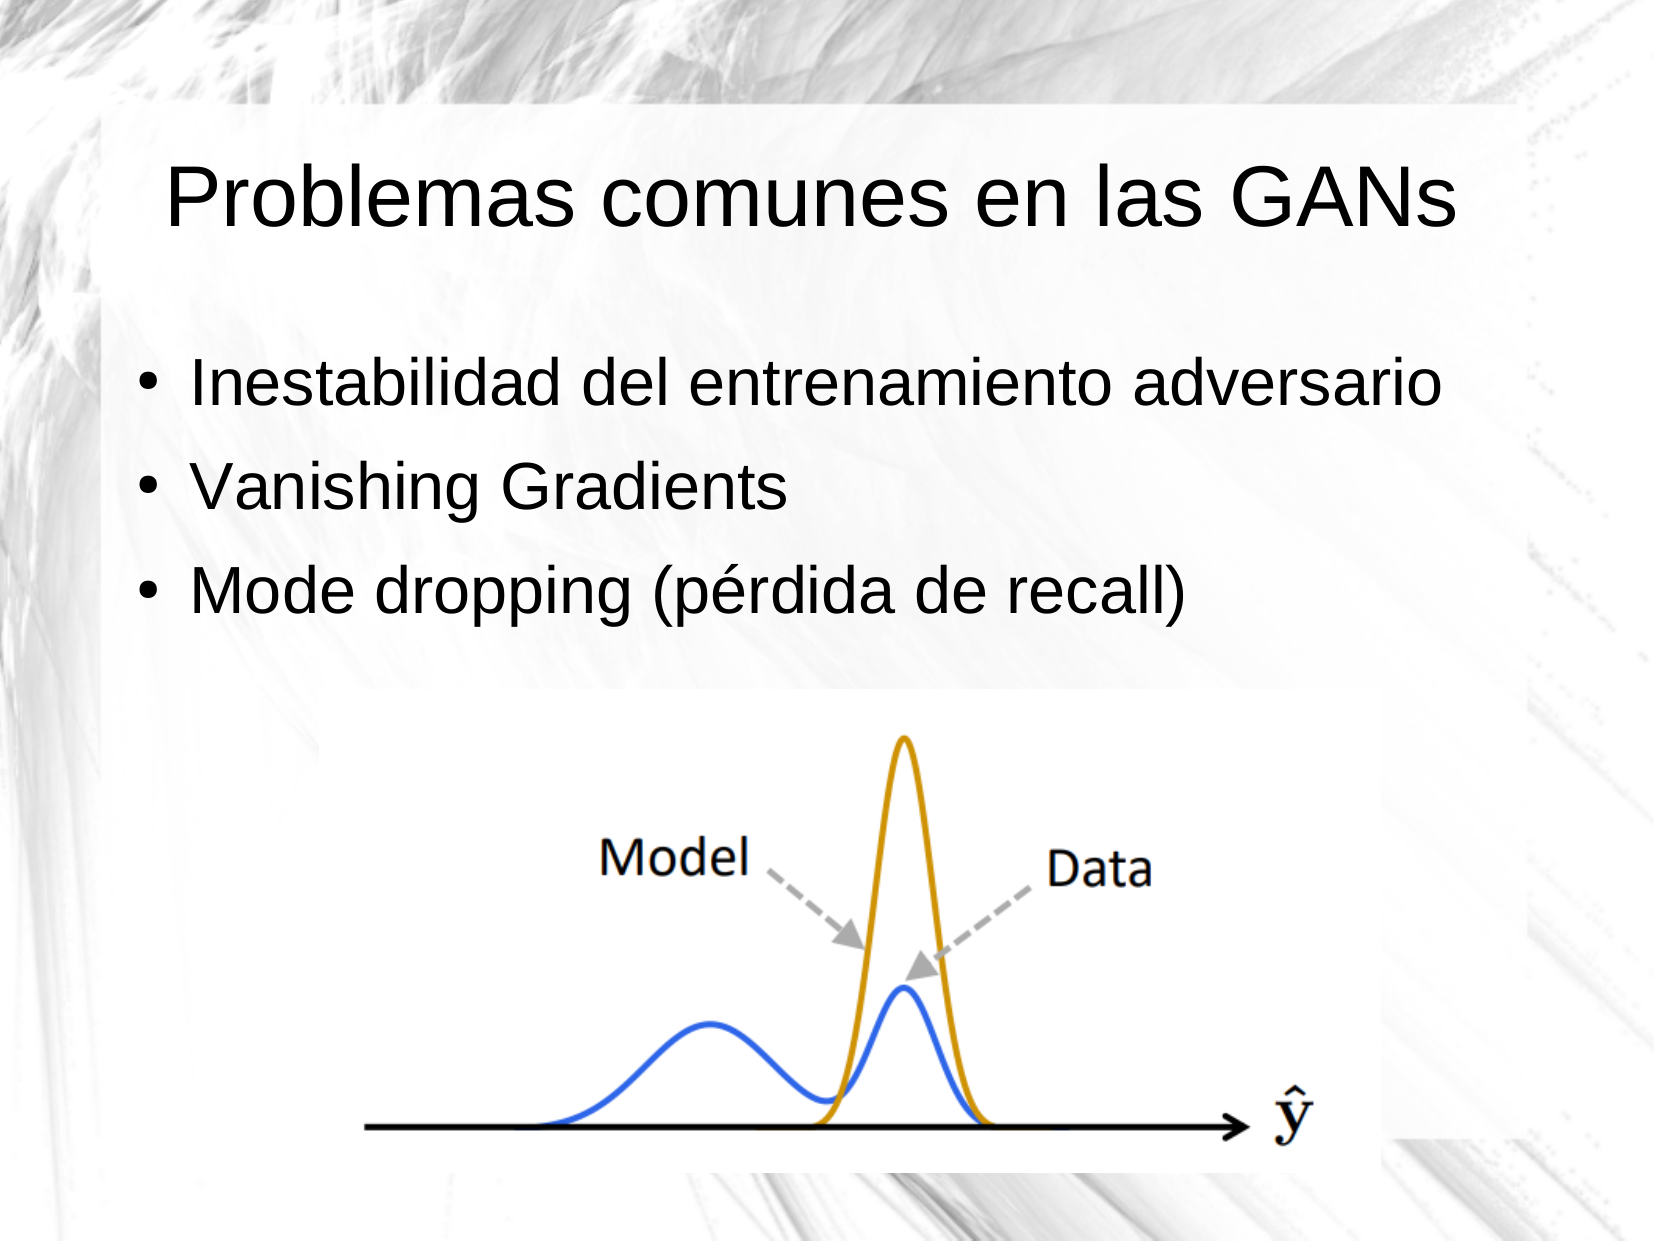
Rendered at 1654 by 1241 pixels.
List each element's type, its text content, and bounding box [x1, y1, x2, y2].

title Problemas comunes en las GANs [118, 112, 1506, 281]
list Inestabilidad del entrenamiento adversario Vanishing Gradients Mode dropping (pérdida de recall) [118, 345, 1572, 1001]
picture [0, 0, 1654, 1241]
